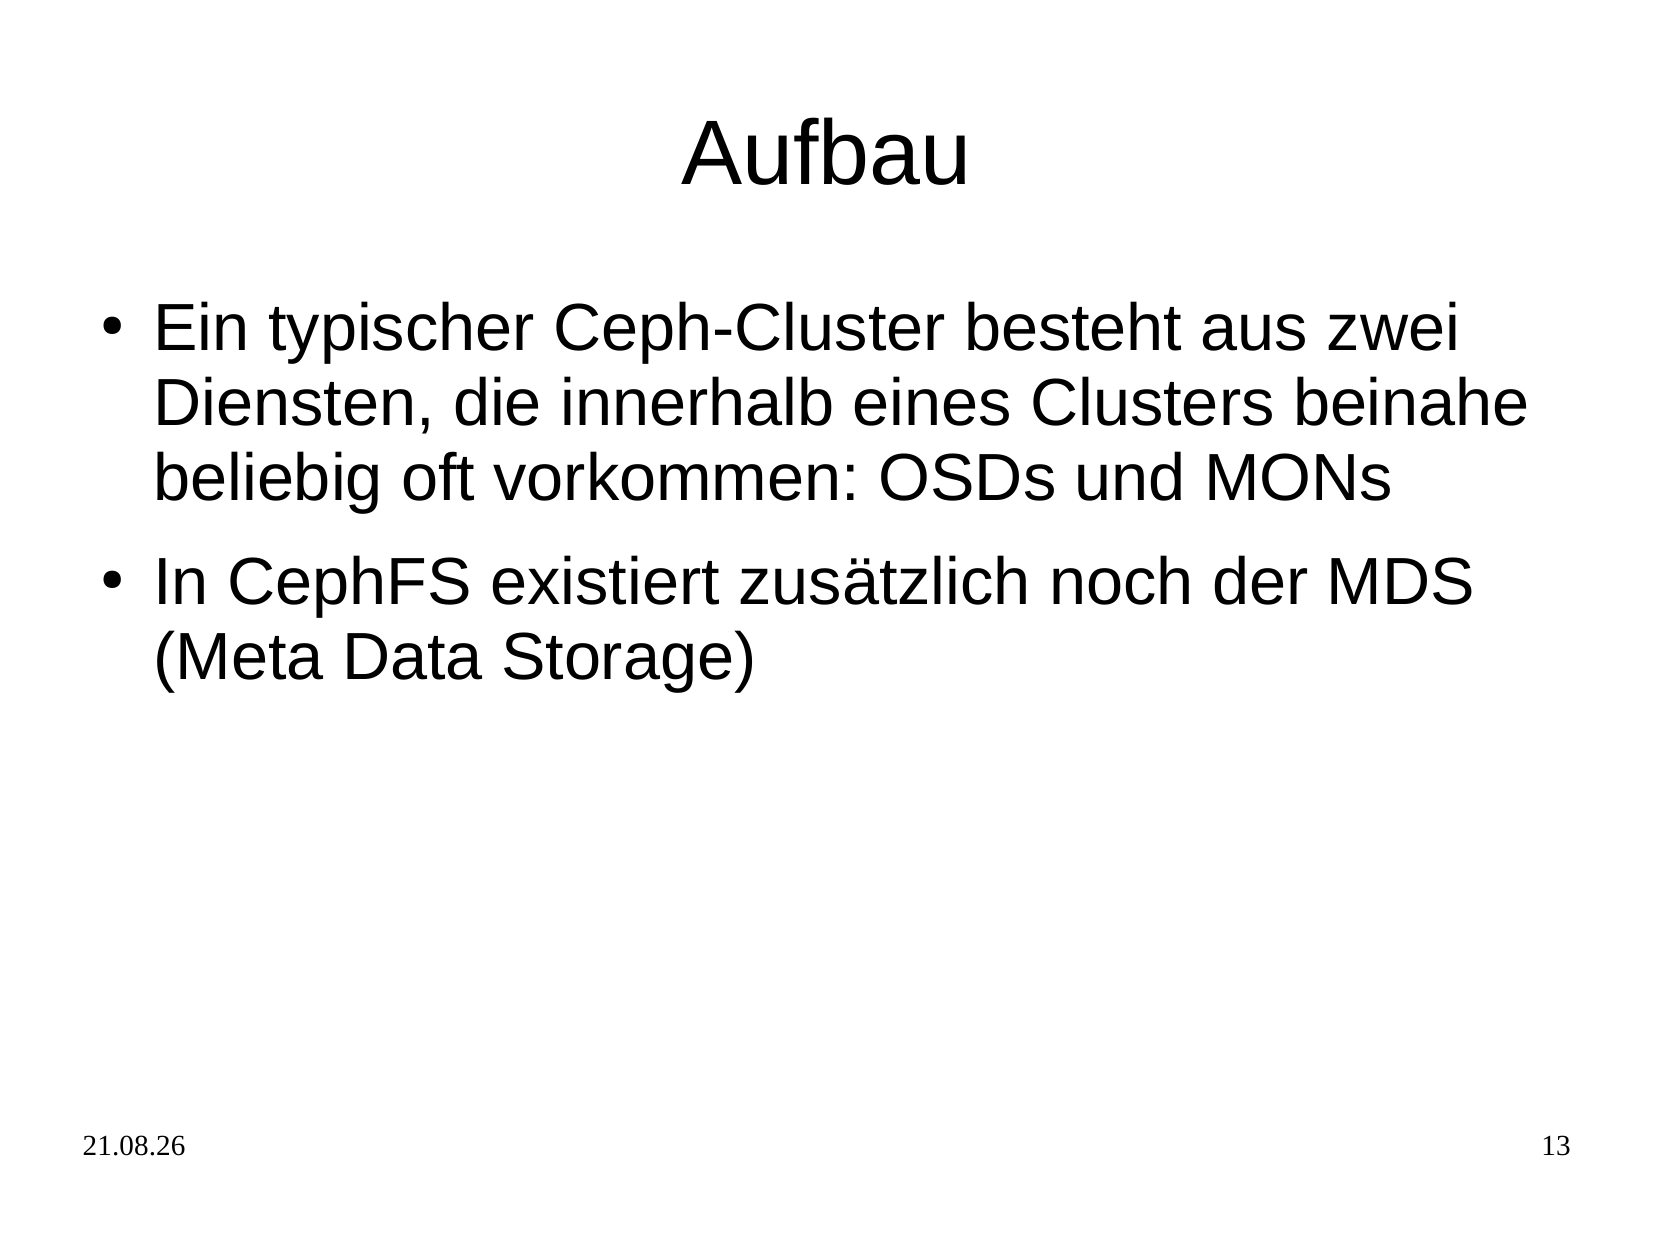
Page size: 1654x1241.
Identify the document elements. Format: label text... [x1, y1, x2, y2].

list Ein typischer Ceph-Cluster besteht aus zwei Diensten, die innerhalb eines Clusters beinahe beliebig oft vorkommen: OSDs und MONs In CephFS existiert zusätzlich noch der MDS (Meta Data Storage) [82, 290, 1571, 1010]
title Aufbau [82, 49, 1571, 257]
